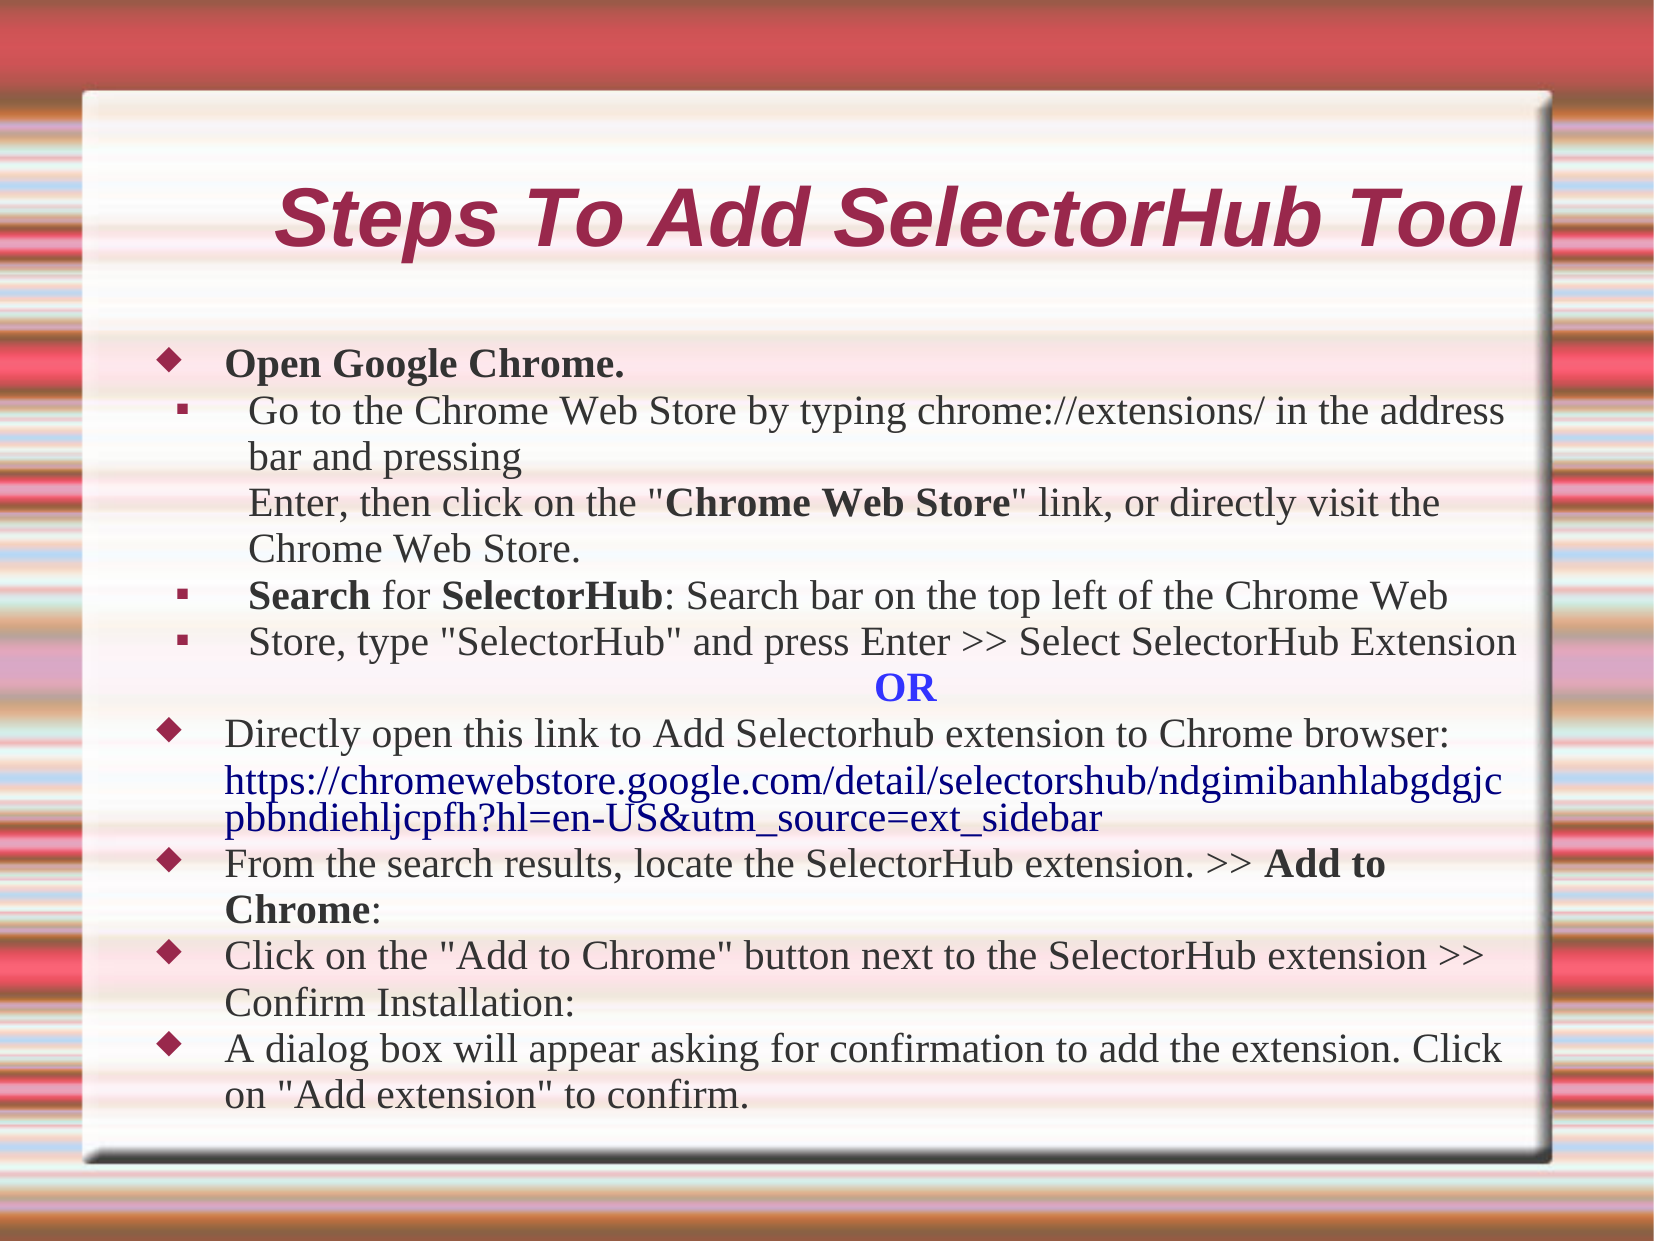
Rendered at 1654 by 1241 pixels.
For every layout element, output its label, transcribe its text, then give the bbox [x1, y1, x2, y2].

title Steps To Add SelectorHub Tool [121, 114, 1534, 322]
list Open Google Chrome. Go to the Chrome Web Store by typing chrome://extensions/ in the address bar and pressing Enter, then click on the "Chrome Web Store" link, or directly visit the Chrome Web Store. Search for SelectorHub: Search bar on the top left of the Chrome Web Store, type "SelectorHub" and press Enter >> Select SelectorHub Extension OR Directly open this link to Add Selectorhub extension to Chrome browser: https://chromewebstore.google.com/detail/selectorshub/ndgimibanhlabgdgjcpbbndiehljcpfh?hl=en-US&utm_source=ext_sidebar From the search results, locate the SelectorHub extension. >> Add to Chrome: Click on the "Add to Chrome" button next to the SelectorHub extension >> Confirm Installation: A dialog box will appear asking for confirmation to add the extension. Click on "Add extension" to confirm. [141, 340, 1523, 1123]
picture [0, 0, 1654, 1241]
